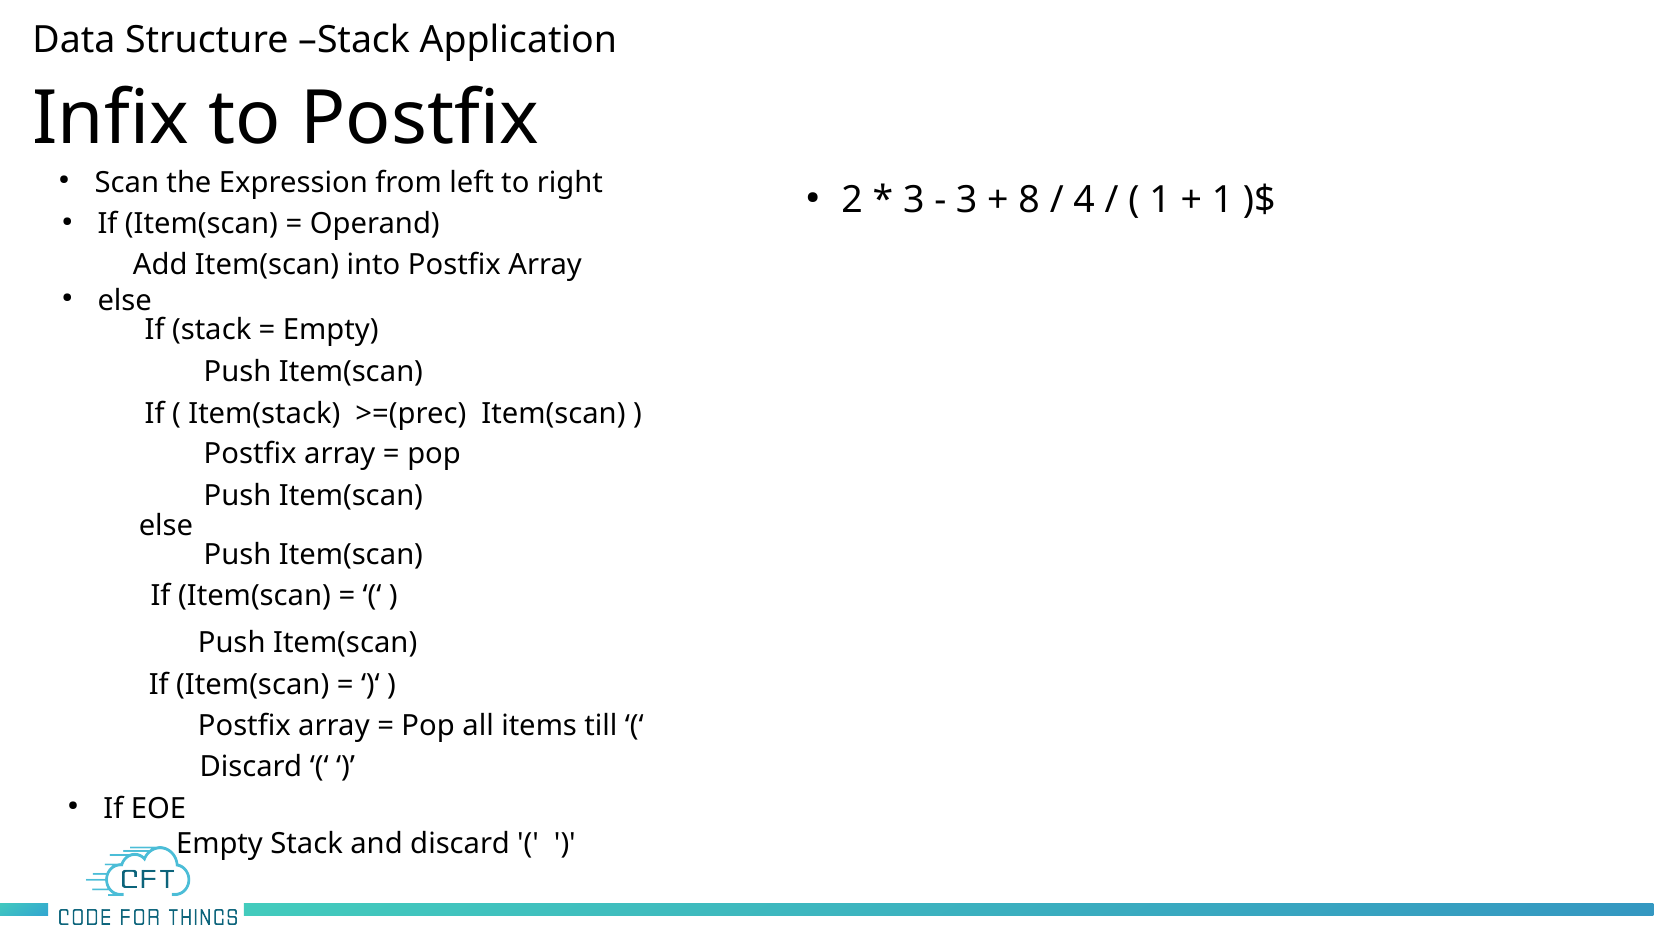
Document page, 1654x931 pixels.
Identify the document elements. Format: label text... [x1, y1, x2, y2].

text_box If (Item(scan) = Operand) [47, 194, 491, 254]
text_box Postfix array = Pop all items till ‘(‘ [147, 696, 785, 756]
text_box Scan the Expression from left to right [44, 153, 676, 213]
text_box Push Item(scan) [147, 614, 479, 674]
text_box If EOE [53, 779, 384, 839]
text_box else [47, 271, 213, 331]
text_box If (stack = Empty) [94, 301, 668, 361]
text_box Discard ‘(‘ ‘)’ [149, 738, 481, 798]
text_box If (Item(scan) = ‘)‘ ) [98, 655, 455, 715]
picture [59, 846, 237, 925]
text_box Push Item(scan) [153, 466, 485, 526]
text_box If (Item(scan) = ‘(‘ ) [100, 566, 457, 626]
text_box Push Item(scan) [153, 342, 485, 402]
text_box Add Item(scan) into Postfix Array [82, 236, 780, 286]
text_box Push Item(scan) [153, 526, 485, 585]
text_box else [88, 496, 231, 556]
text_box If ( Item(stack) >=(prec) Item(scan) ) [94, 384, 851, 443]
text_box Empty Stack and discard '(' ')' [125, 814, 647, 875]
text_box 2 * 3 - 3 + 8 / 4 / ( 1 + 1 )$ [791, 165, 1377, 225]
text_box Postfix array = pop [153, 425, 509, 485]
title Data Structure –Stack Application Infix to Postfix [32, 12, 1536, 166]
